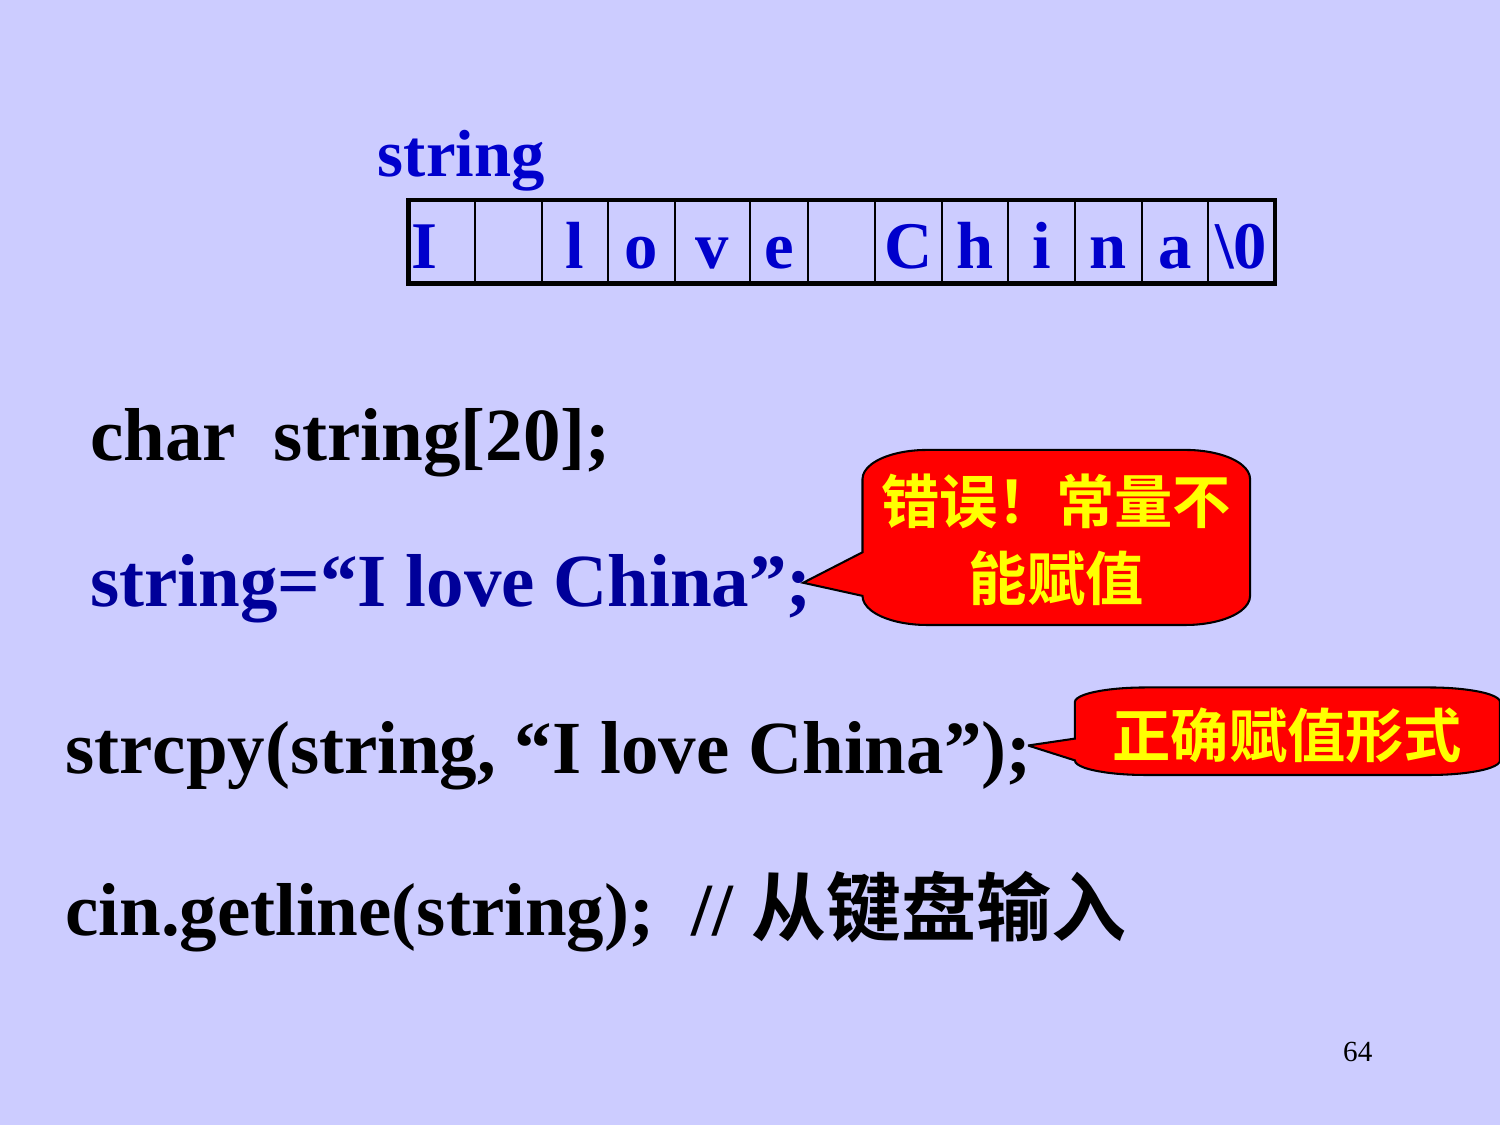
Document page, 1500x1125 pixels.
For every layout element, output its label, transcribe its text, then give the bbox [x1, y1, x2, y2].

text_box i [1009, 202, 1074, 281]
text_box h [943, 202, 1007, 281]
text_box I [411, 202, 474, 281]
text_box 错误！常量不能赋值 [803, 449, 1251, 625]
text_box \0 [1209, 202, 1273, 281]
text_box 正确赋值形式 [1028, 687, 1500, 775]
text_box C [876, 202, 941, 281]
text_box cin.getline(string); //从键盘输入 [62, 849, 1426, 953]
text_box e [751, 202, 807, 281]
text_box strcpy(string, “I love China”); [62, 687, 1038, 791]
text_box n [1076, 202, 1141, 281]
text_box char string[20]; string=“I love China”; [87, 374, 850, 624]
text_box o [609, 202, 674, 281]
text_box string [375, 99, 613, 192]
text_box <编号> [1074, 1025, 1388, 1101]
text_box a [1143, 202, 1207, 281]
text_box l [543, 202, 607, 281]
text_box v [676, 202, 749, 281]
